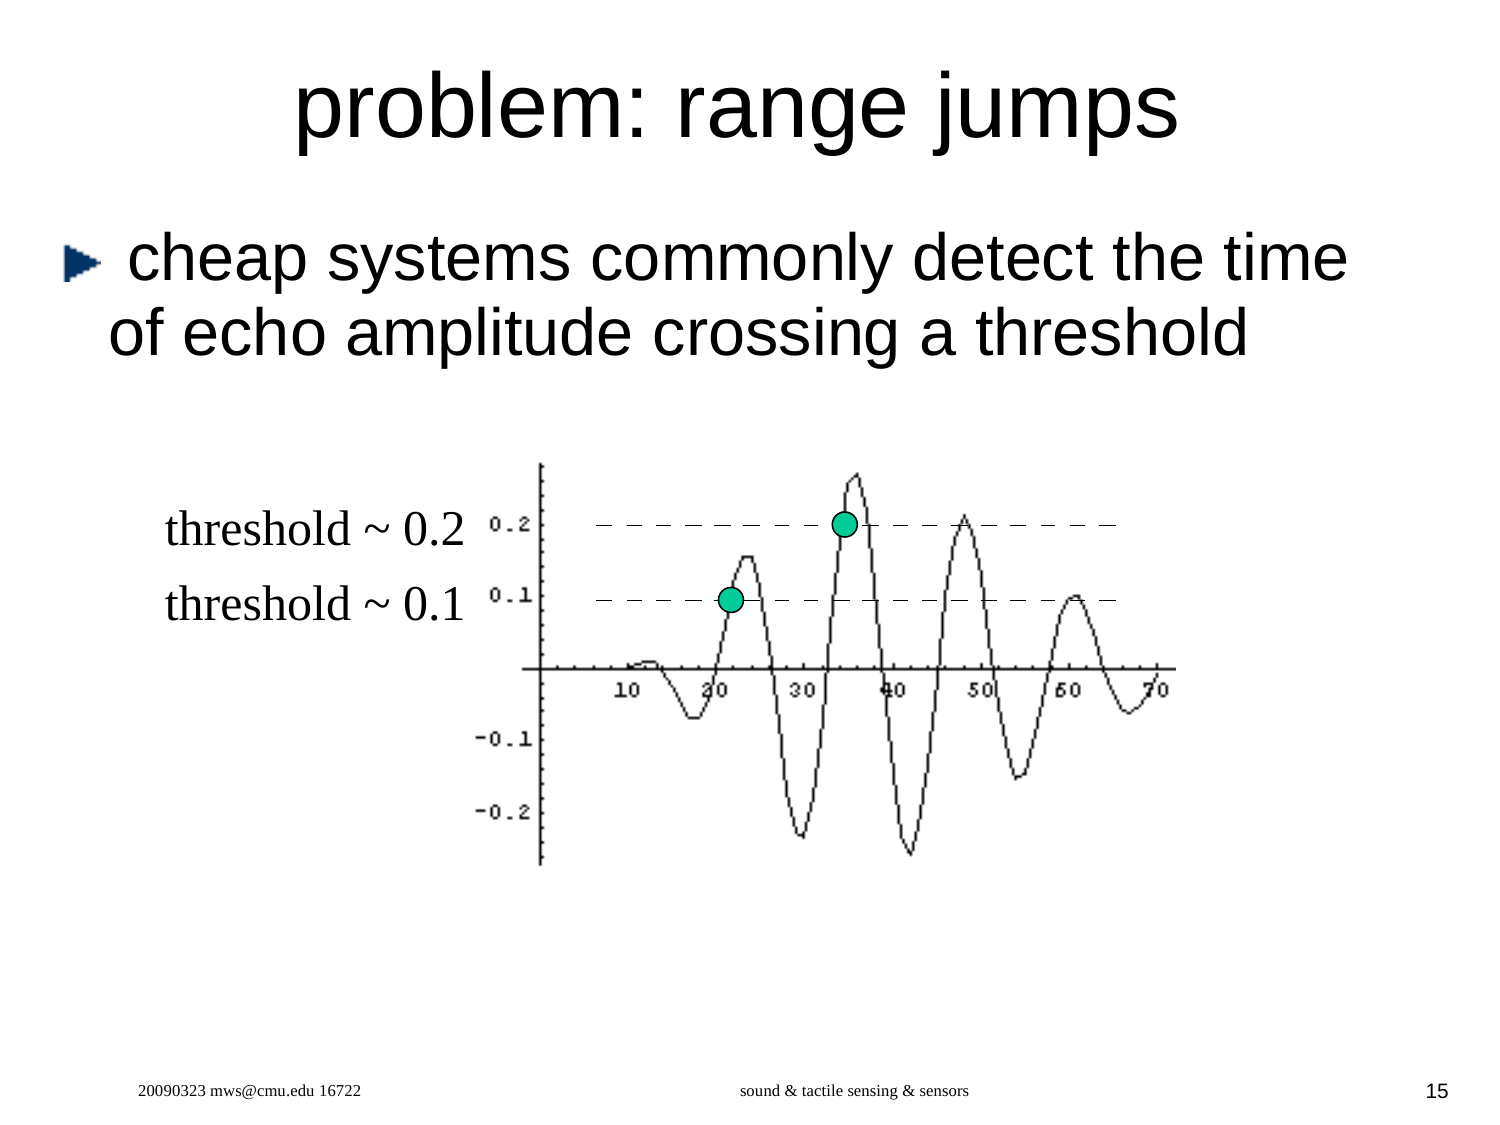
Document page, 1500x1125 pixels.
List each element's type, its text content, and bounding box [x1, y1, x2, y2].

text_box threshold ~ 0.1 [149, 562, 481, 638]
text_box threshold ~ 0.2 [149, 487, 481, 562]
picture [474, 449, 1176, 881]
title problem: range jumps [99, 47, 1375, 166]
list cheap systems commonly detect the time of echo amplitude crossing a threshold [37, 212, 1450, 388]
